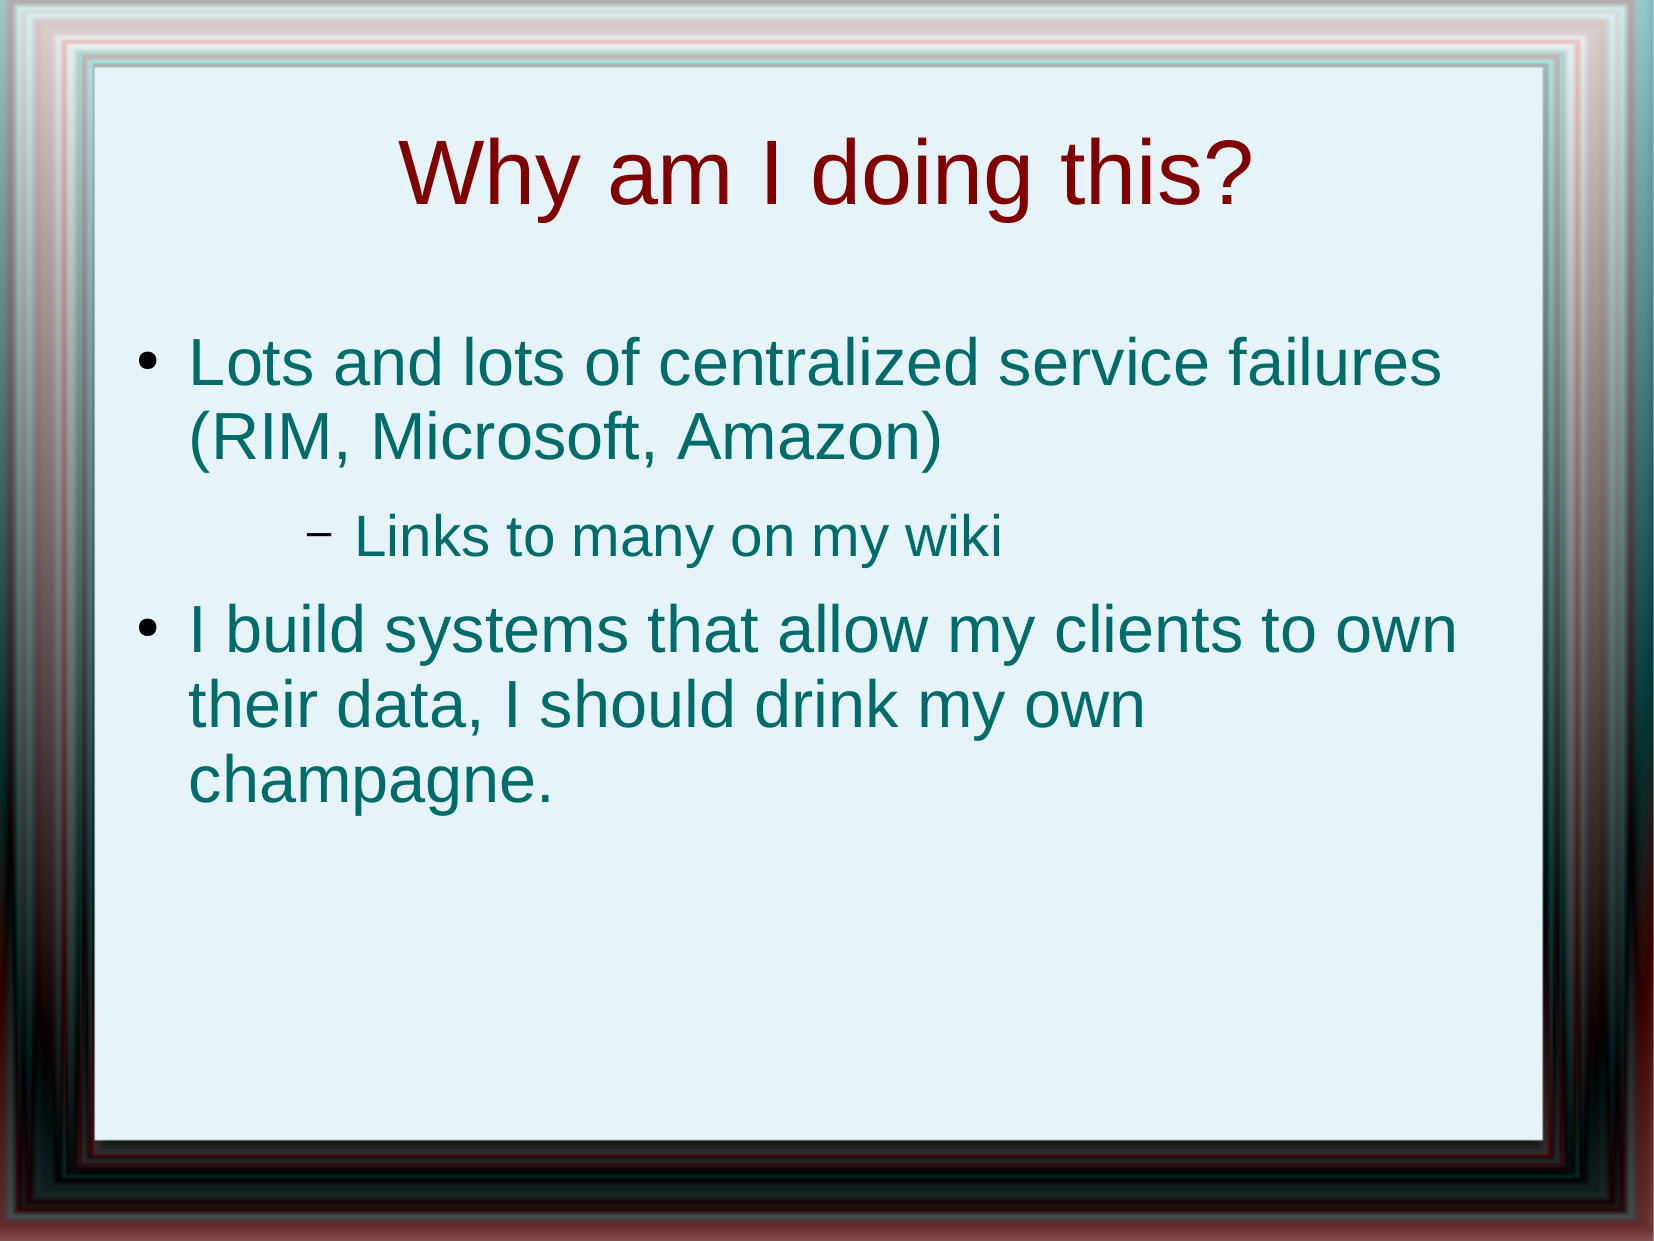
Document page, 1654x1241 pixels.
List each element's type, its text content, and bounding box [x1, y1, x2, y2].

picture [0, 0, 1654, 1241]
title Why am I doing this? [118, 95, 1536, 250]
list Lots and lots of centralized service failures (RIM, Microsoft, Amazon) Links to many on my wiki I build systems that allow my clients to own their data, I should drink my own champagne. [118, 324, 1506, 1129]
